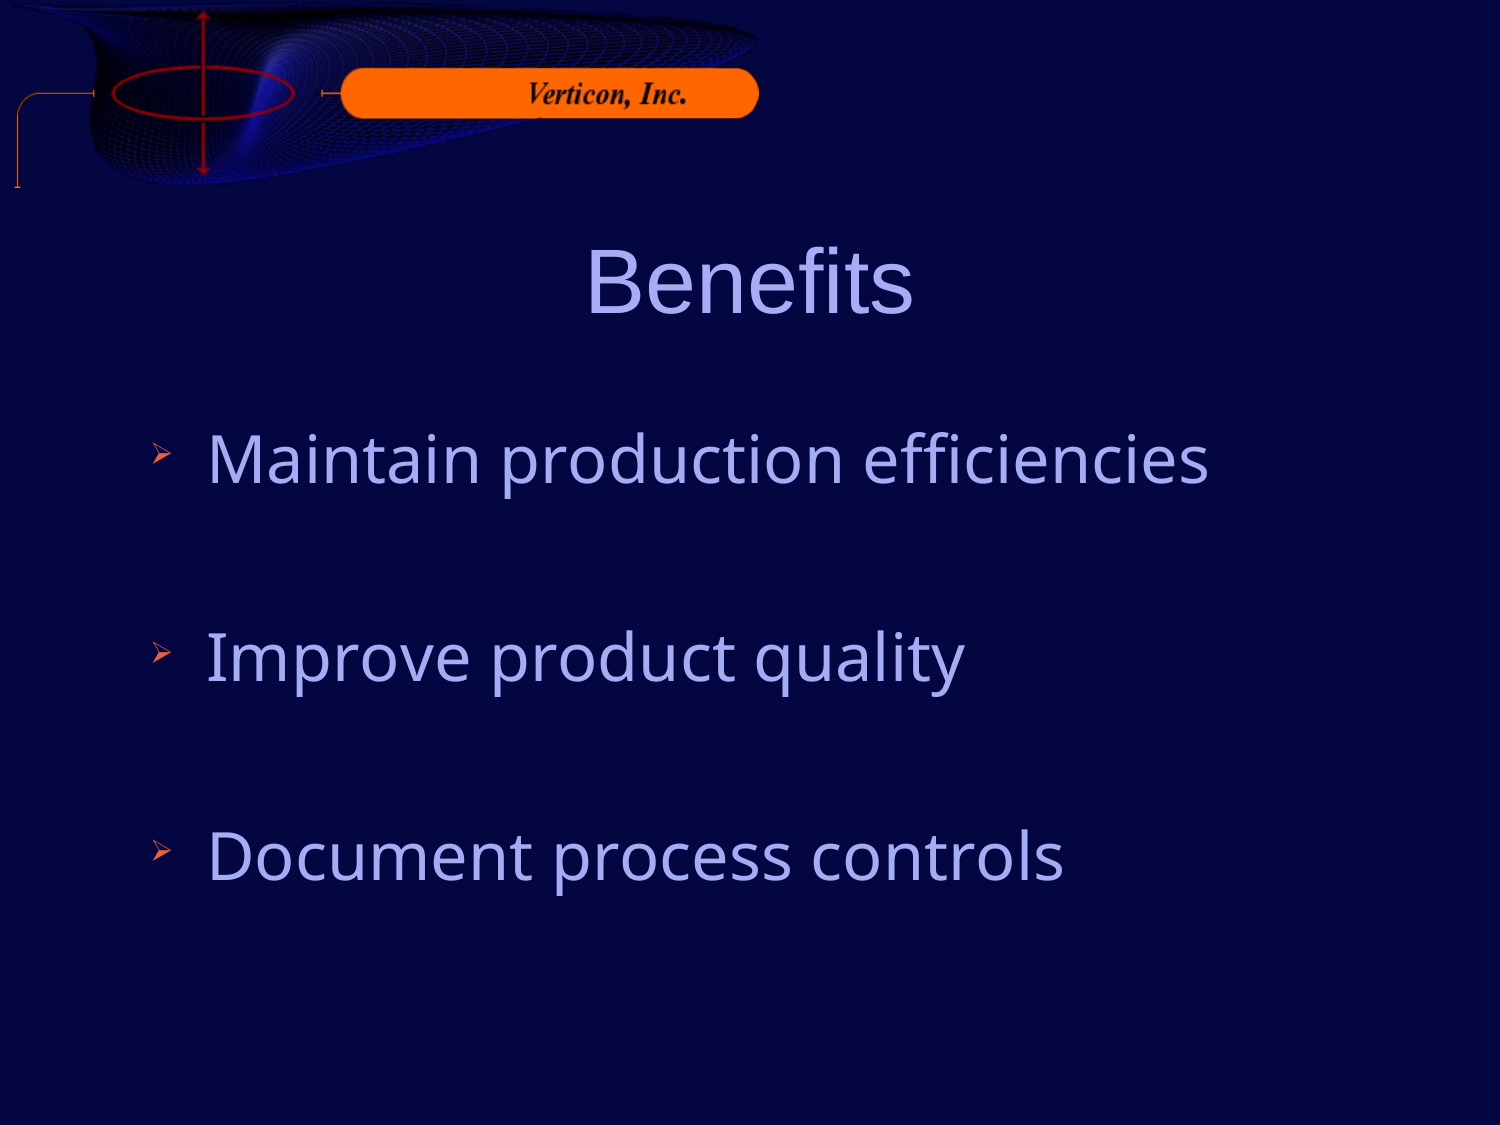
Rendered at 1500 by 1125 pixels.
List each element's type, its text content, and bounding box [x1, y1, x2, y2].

picture [8, 0, 759, 188]
title Benefits [0, 230, 1500, 437]
list Maintain production efficiencies Improve product quality Document process controls [150, 437, 1385, 1006]
